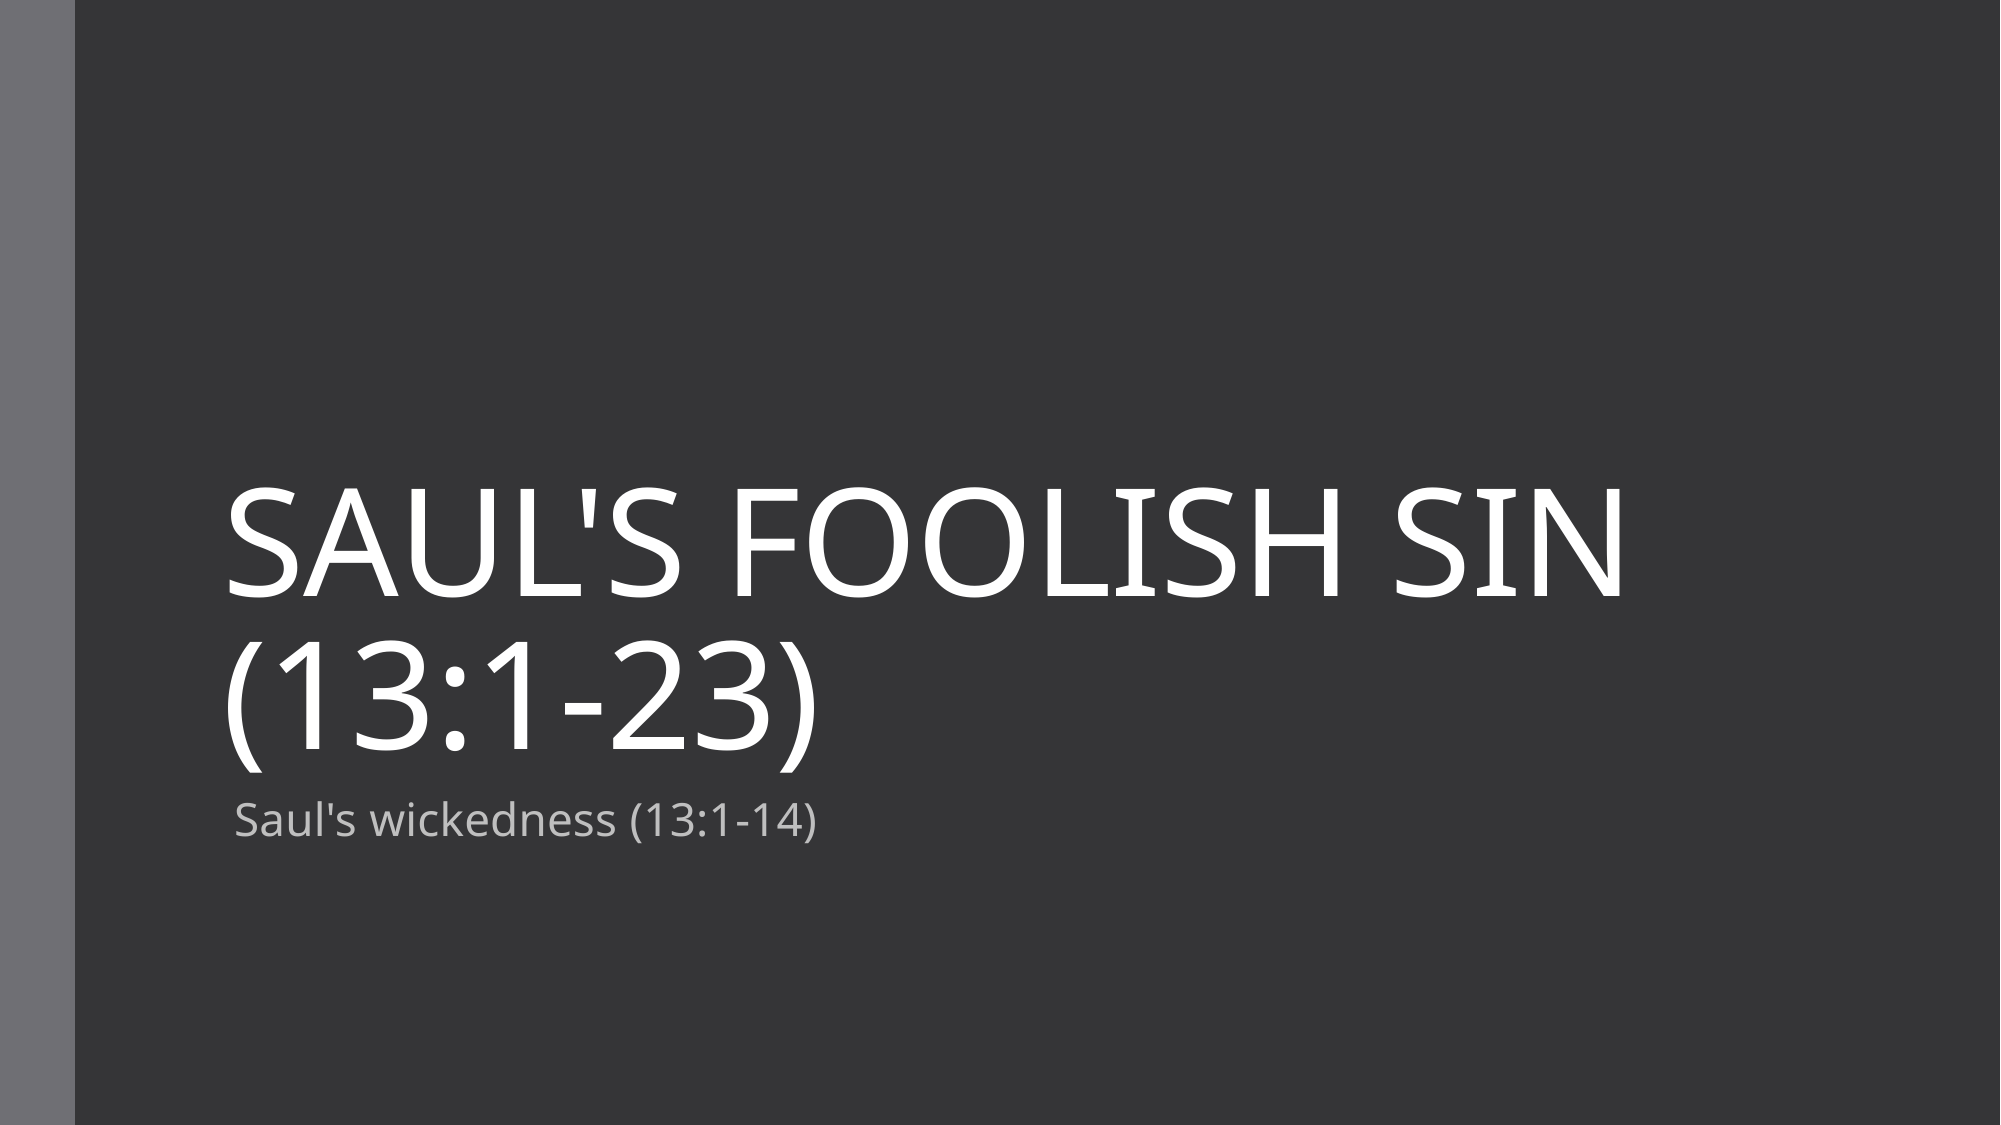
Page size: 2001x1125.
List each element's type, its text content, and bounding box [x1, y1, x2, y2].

title SAUL'S FOOLISH SIN (13:1-23) [206, 124, 1752, 787]
subtitle Saul's wickedness (13:1-14) [206, 787, 1752, 1066]
